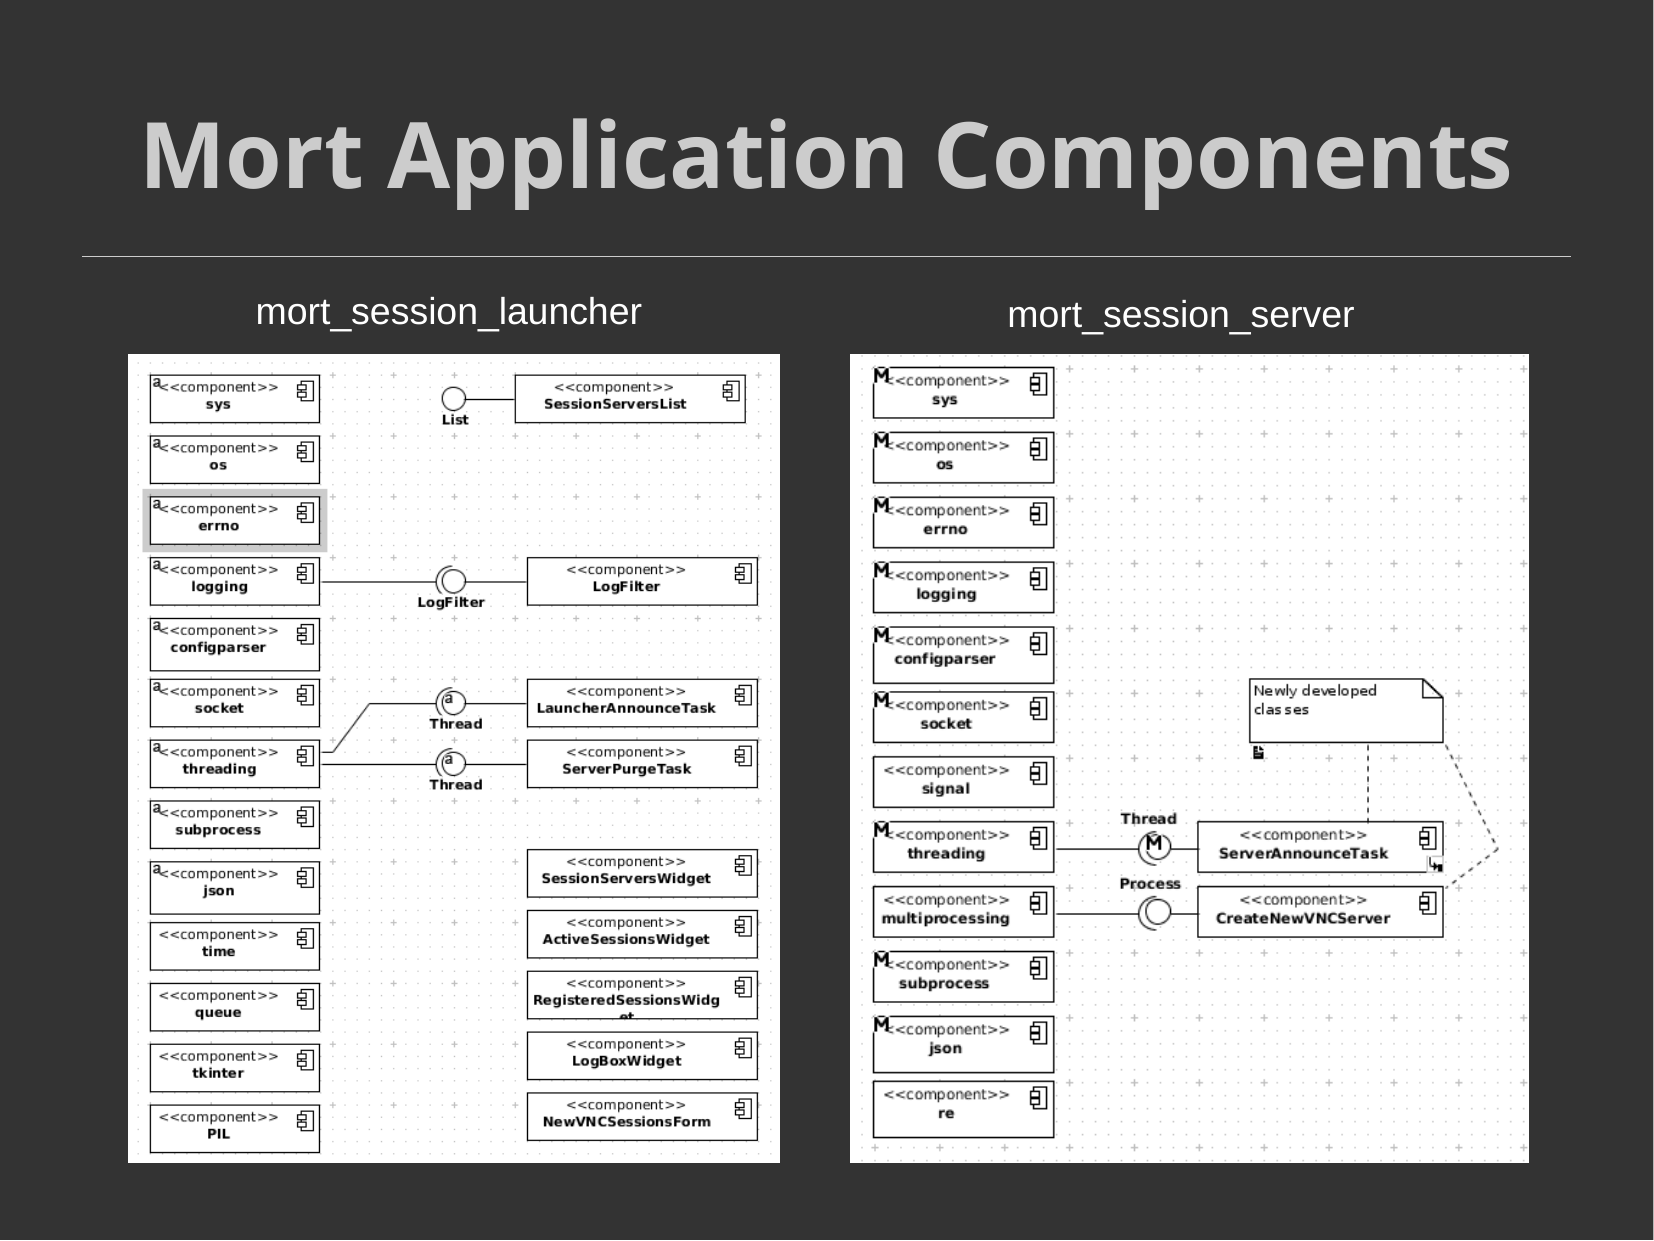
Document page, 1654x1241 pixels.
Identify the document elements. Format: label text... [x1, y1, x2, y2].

picture [850, 354, 1529, 1163]
text_box mort_session_server [885, 285, 1477, 343]
text_box mort_session_launcher [153, 283, 745, 341]
picture [128, 354, 780, 1163]
title Mort Application Components [82, 49, 1571, 257]
